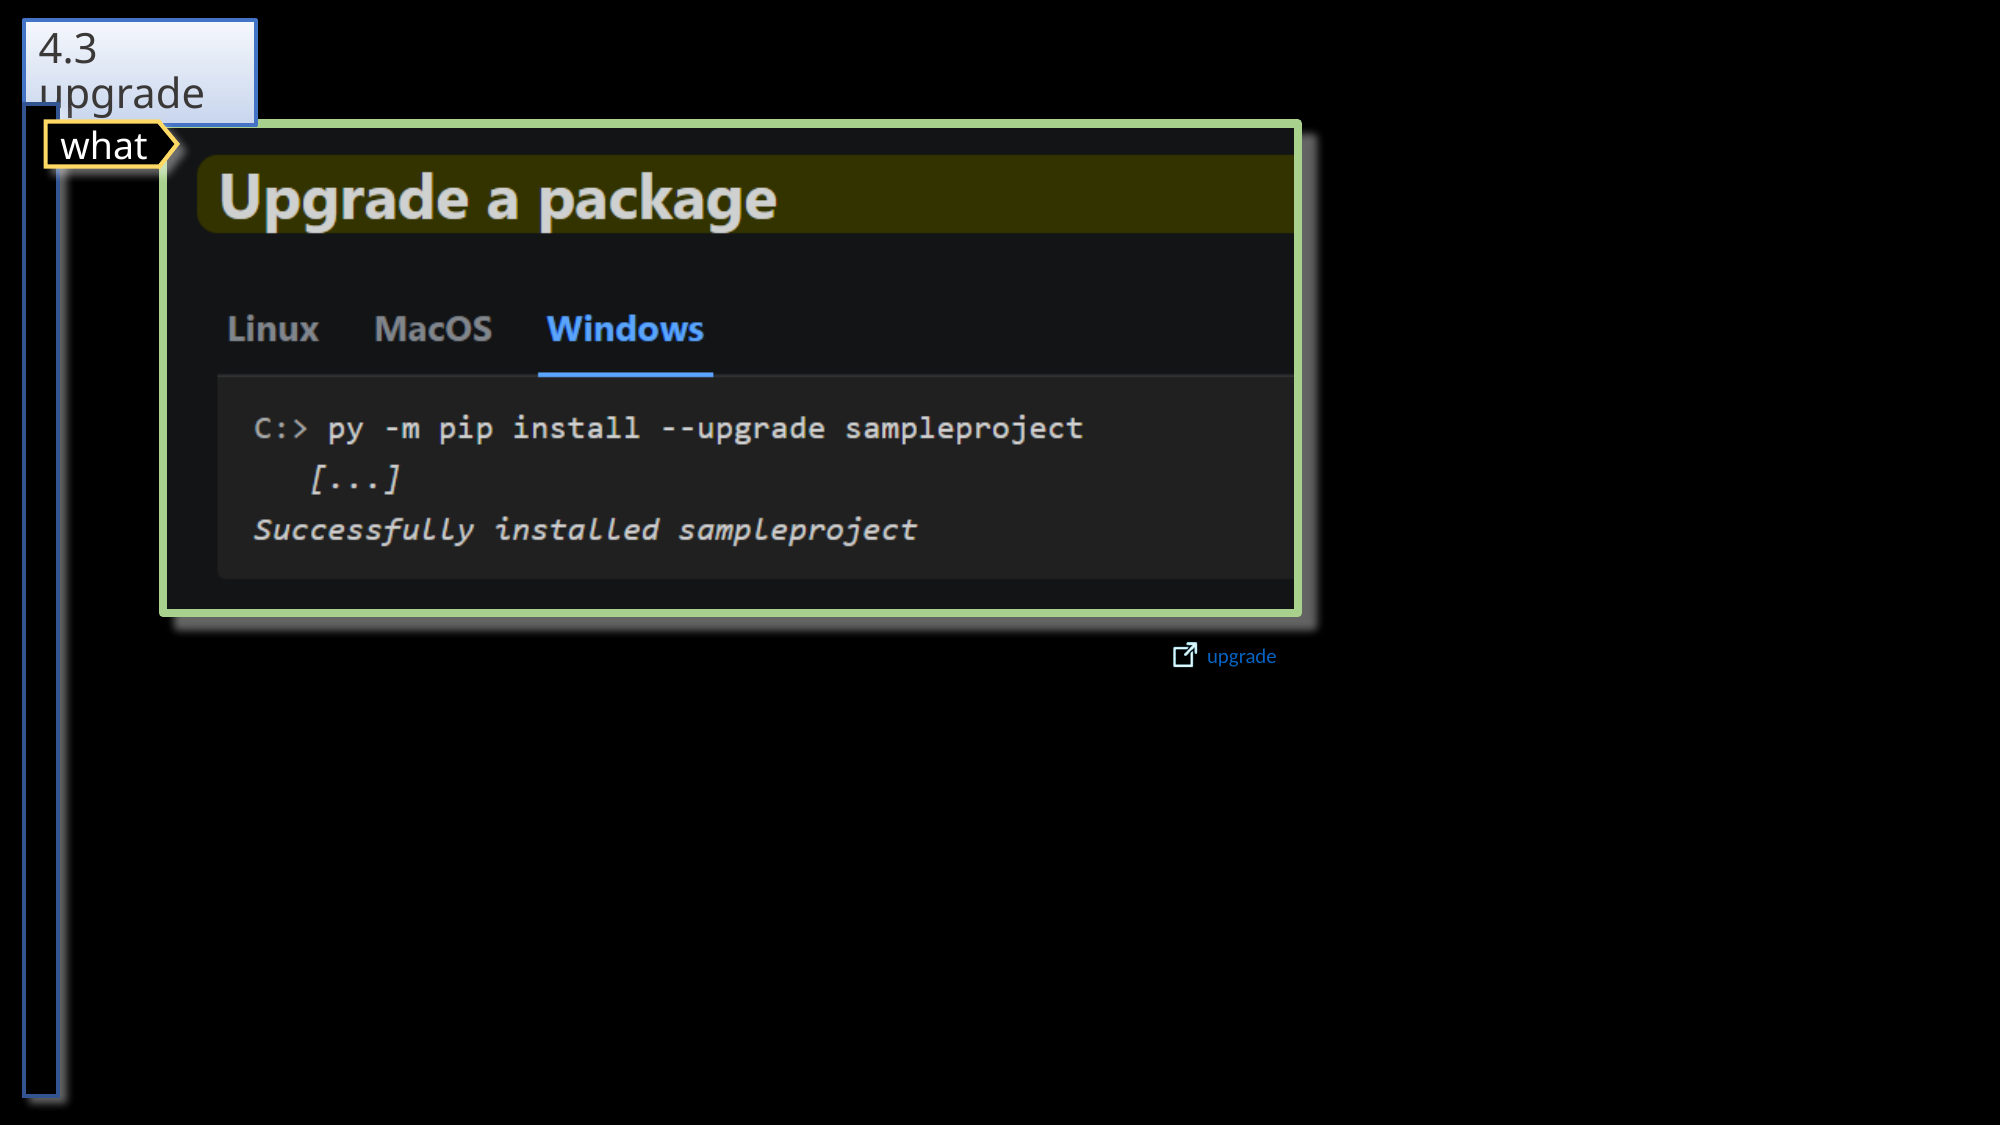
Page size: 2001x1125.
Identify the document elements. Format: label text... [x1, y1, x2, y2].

picture [166, 127, 1294, 609]
title 4.3 upgrade [23, 20, 256, 89]
text_box what [45, 121, 178, 167]
text_box upgrade [1192, 635, 1292, 676]
text_box [23, 103, 58, 1096]
picture [1170, 639, 1200, 670]
